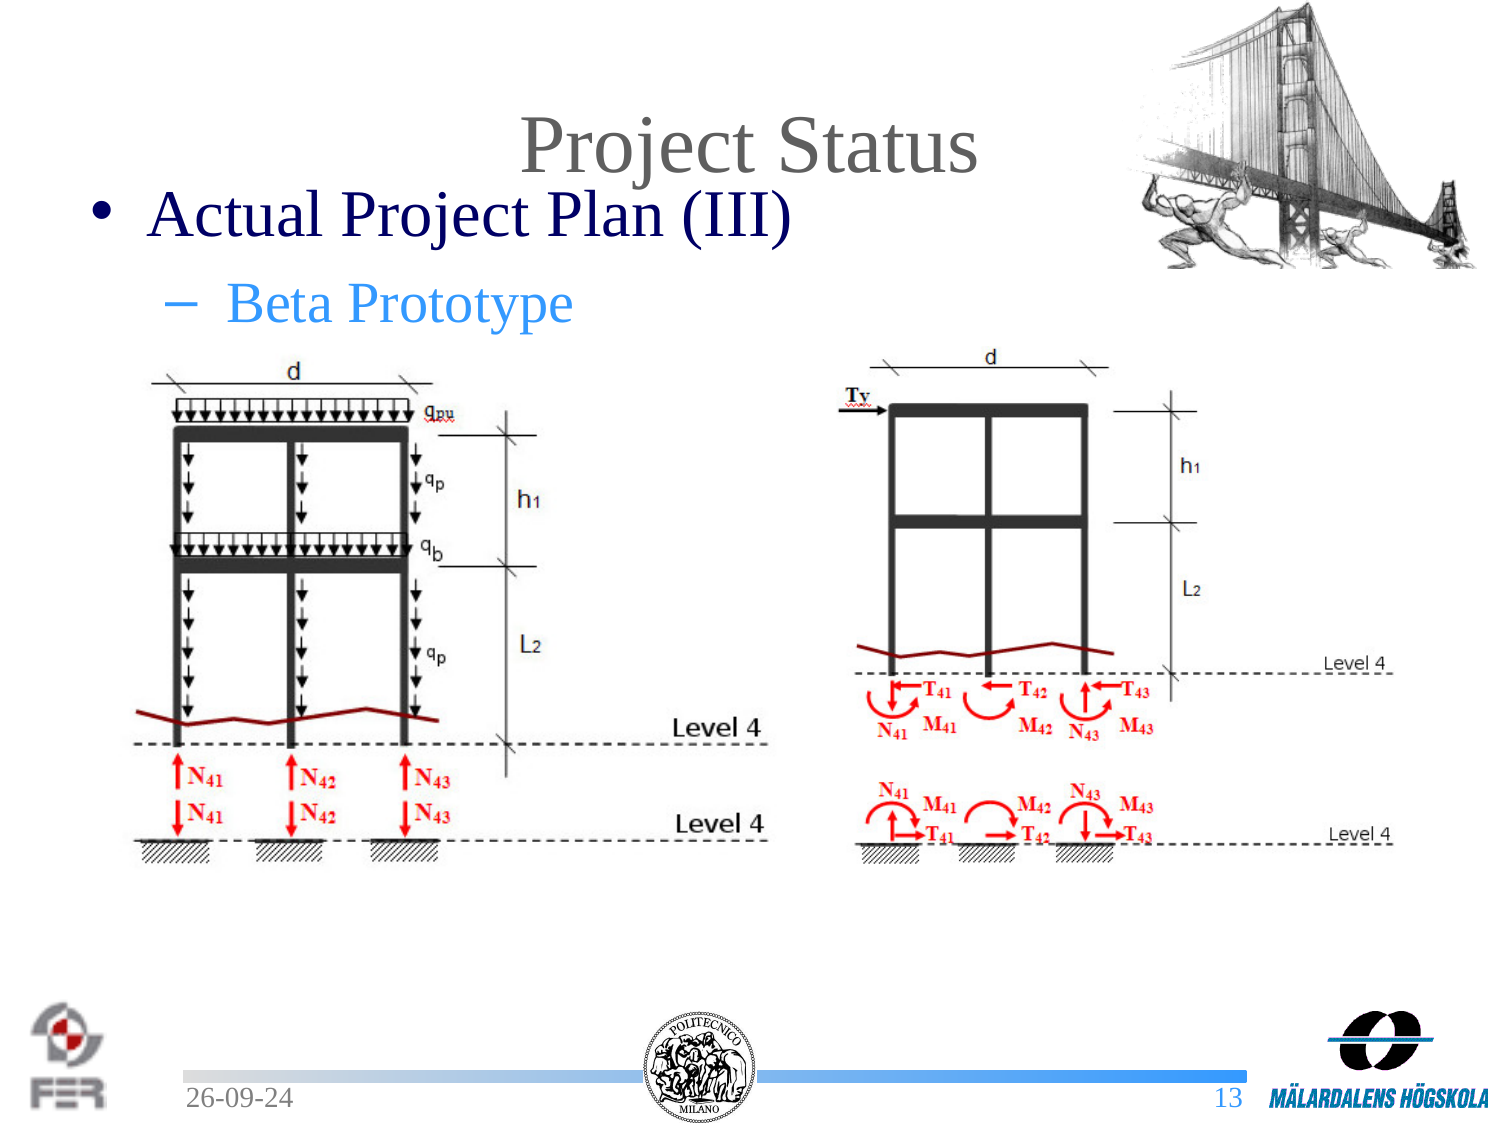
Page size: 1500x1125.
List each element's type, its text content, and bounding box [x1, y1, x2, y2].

list Actual Project Plan (III) Beta Prototype [75, 162, 1426, 905]
picture [118, 342, 784, 875]
text_box 13-12-02 [171, 1070, 396, 1114]
picture [1269, 1011, 1488, 1108]
picture [1122, 0, 1477, 269]
picture [29, 987, 107, 1125]
picture [1435, 1096, 1441, 1104]
picture [826, 336, 1399, 869]
picture [1368, 1093, 1374, 1104]
title Project Status [75, 45, 1122, 162]
text_box <numero> [1186, 1070, 1258, 1114]
picture [1454, 1091, 1459, 1108]
picture [643, 1011, 757, 1123]
